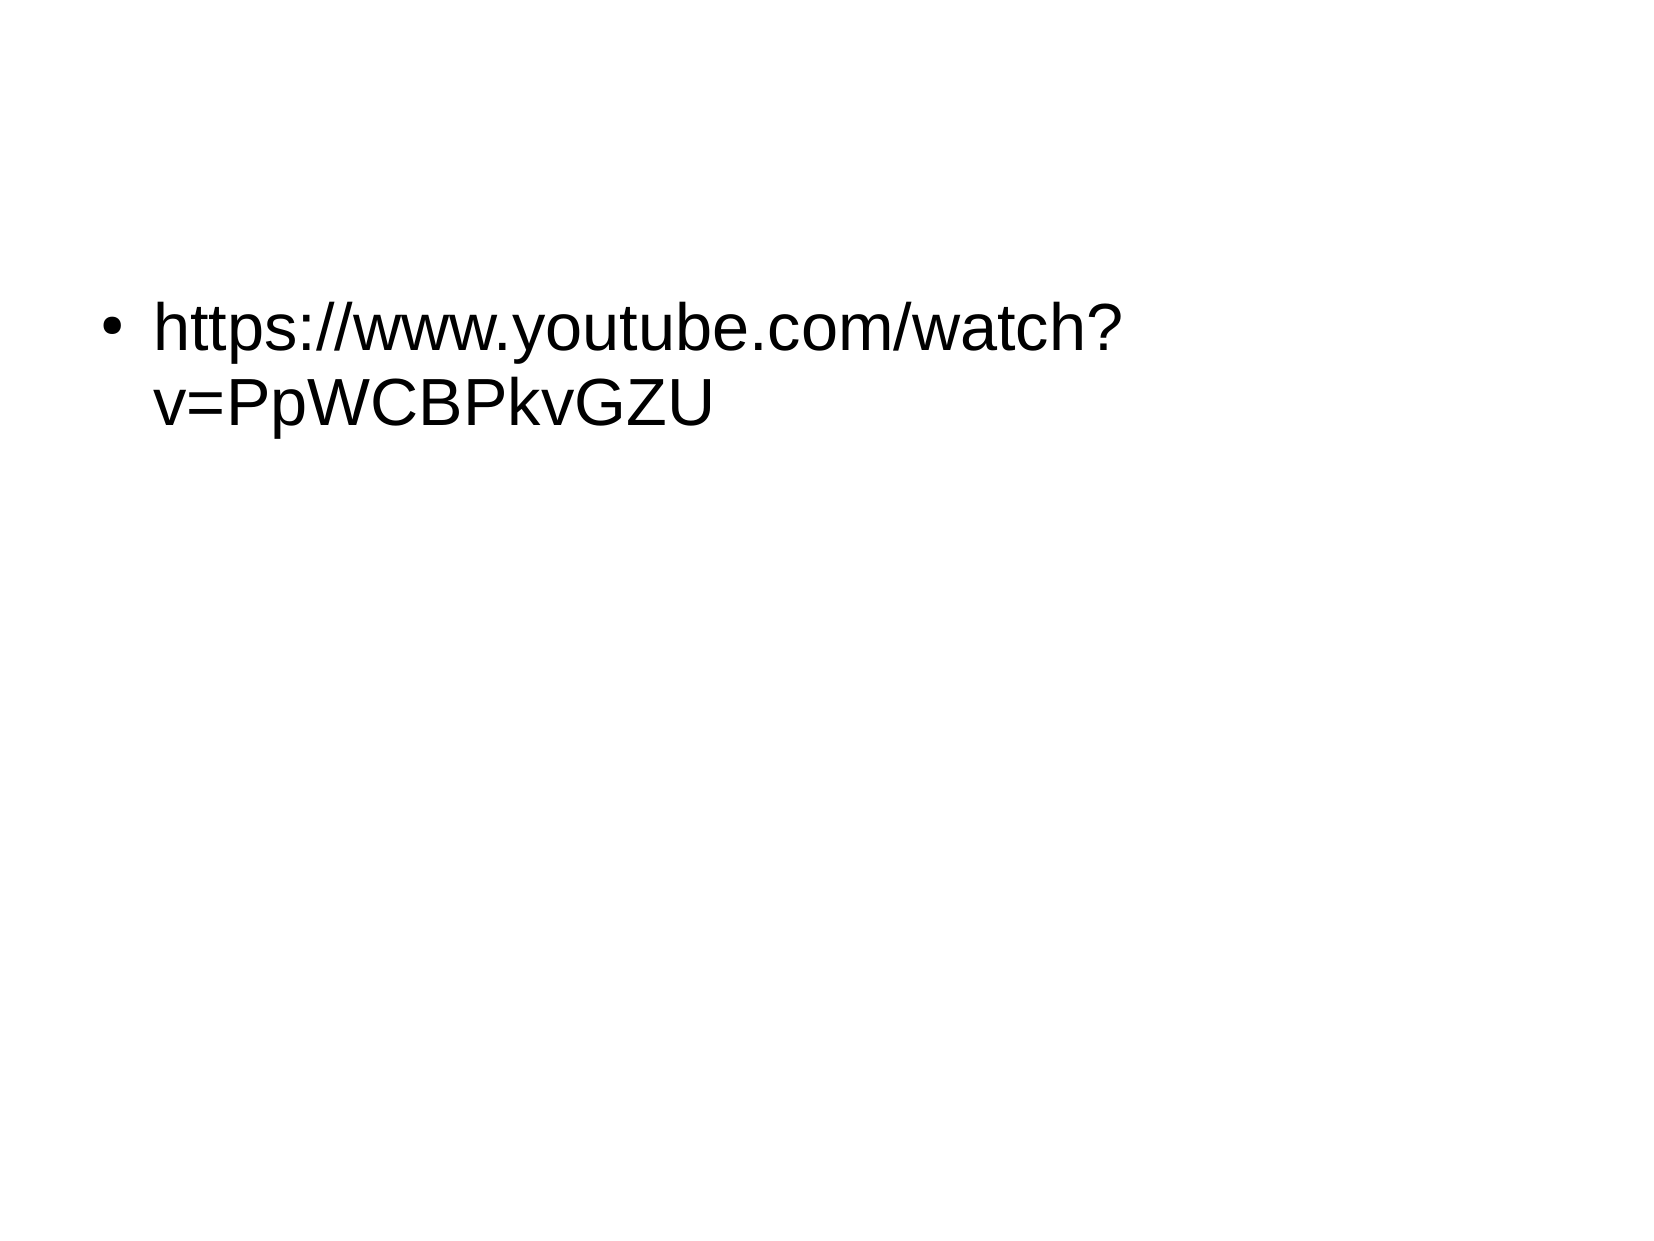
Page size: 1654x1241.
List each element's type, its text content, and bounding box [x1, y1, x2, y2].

list https://www.youtube.com/watch?v=PpWCBPkvGZU [82, 290, 1571, 1010]
